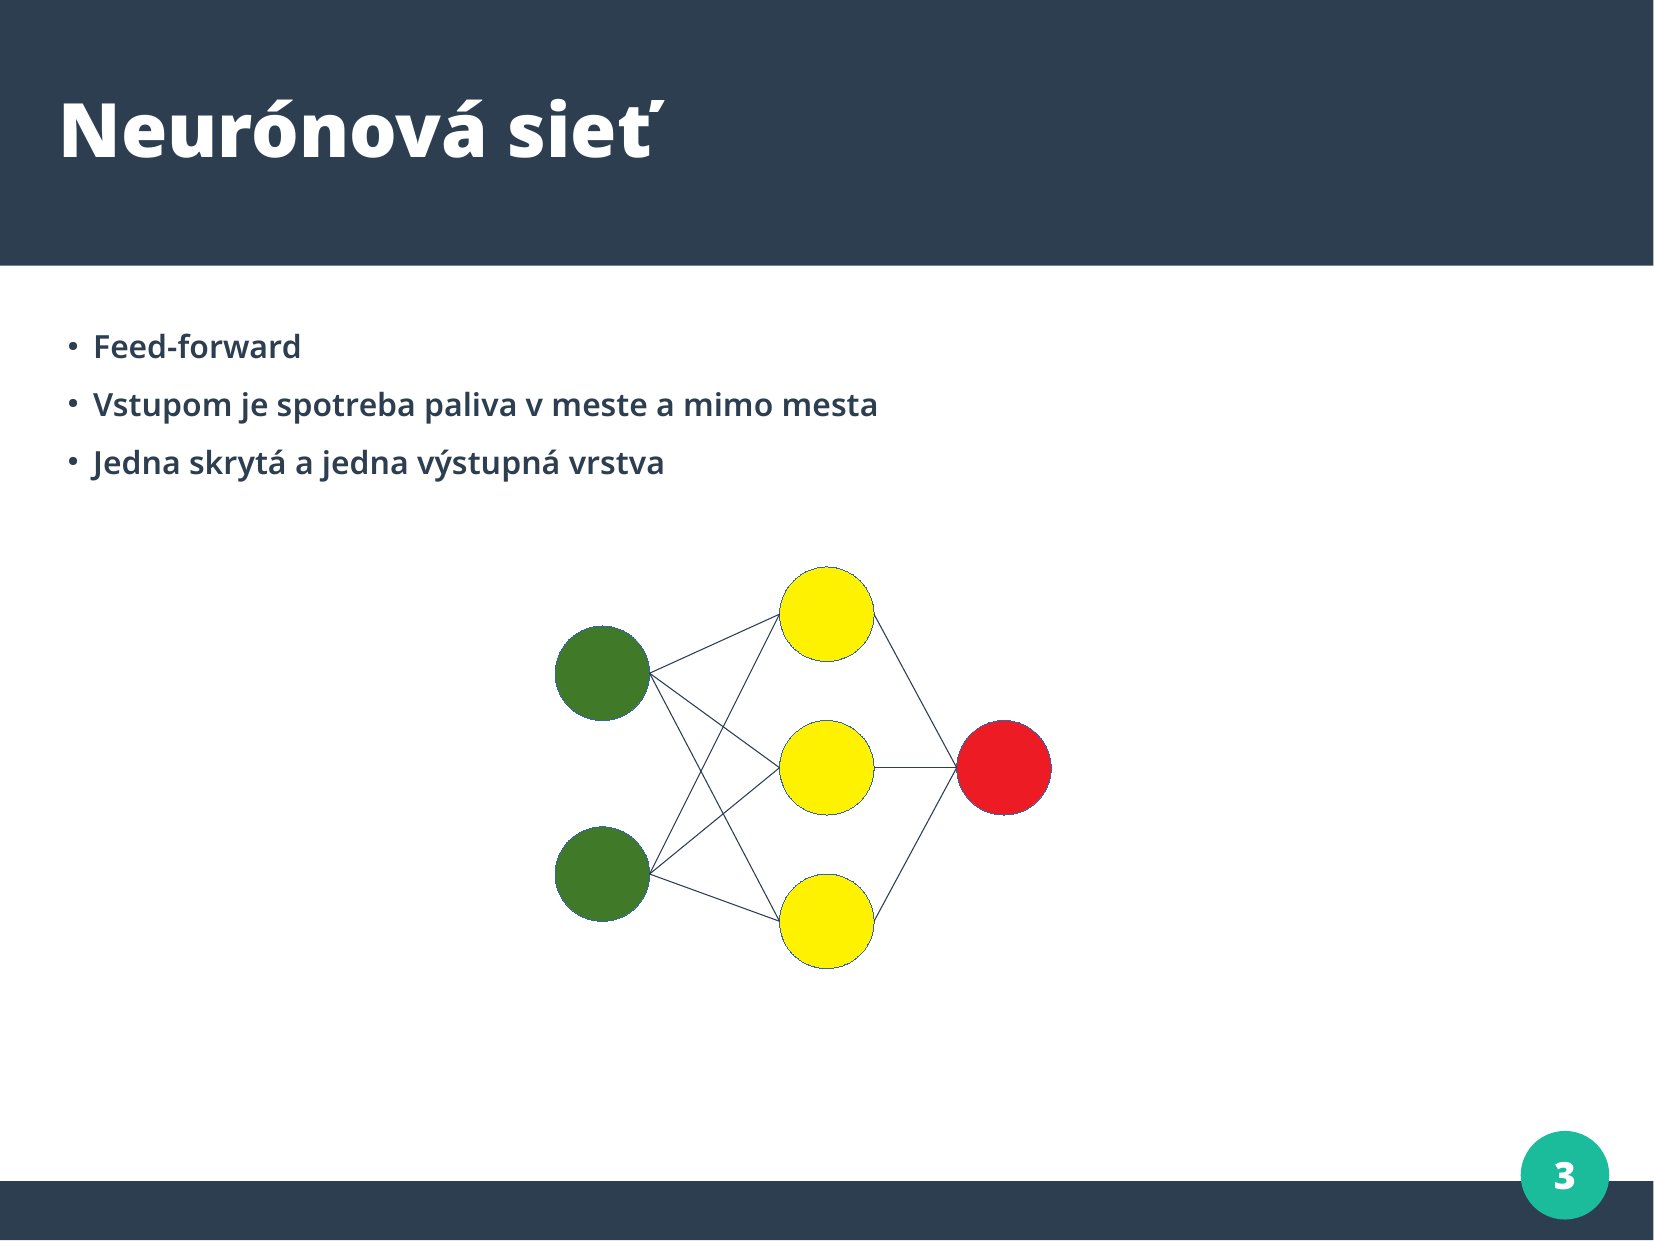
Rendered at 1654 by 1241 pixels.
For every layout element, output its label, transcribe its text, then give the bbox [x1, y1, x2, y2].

text_box [956, 720, 1052, 816]
text_box [555, 826, 650, 922]
text_box [555, 625, 650, 721]
title Neurónová sieť [59, 49, 1595, 207]
list Feed-forward Vstupom je spotreba paliva v meste a mimo mesta Jedna skrytá a jedna výstupná vrstva [59, 324, 1619, 485]
text_box [779, 566, 875, 662]
text_box [779, 720, 875, 816]
text_box [779, 874, 875, 969]
